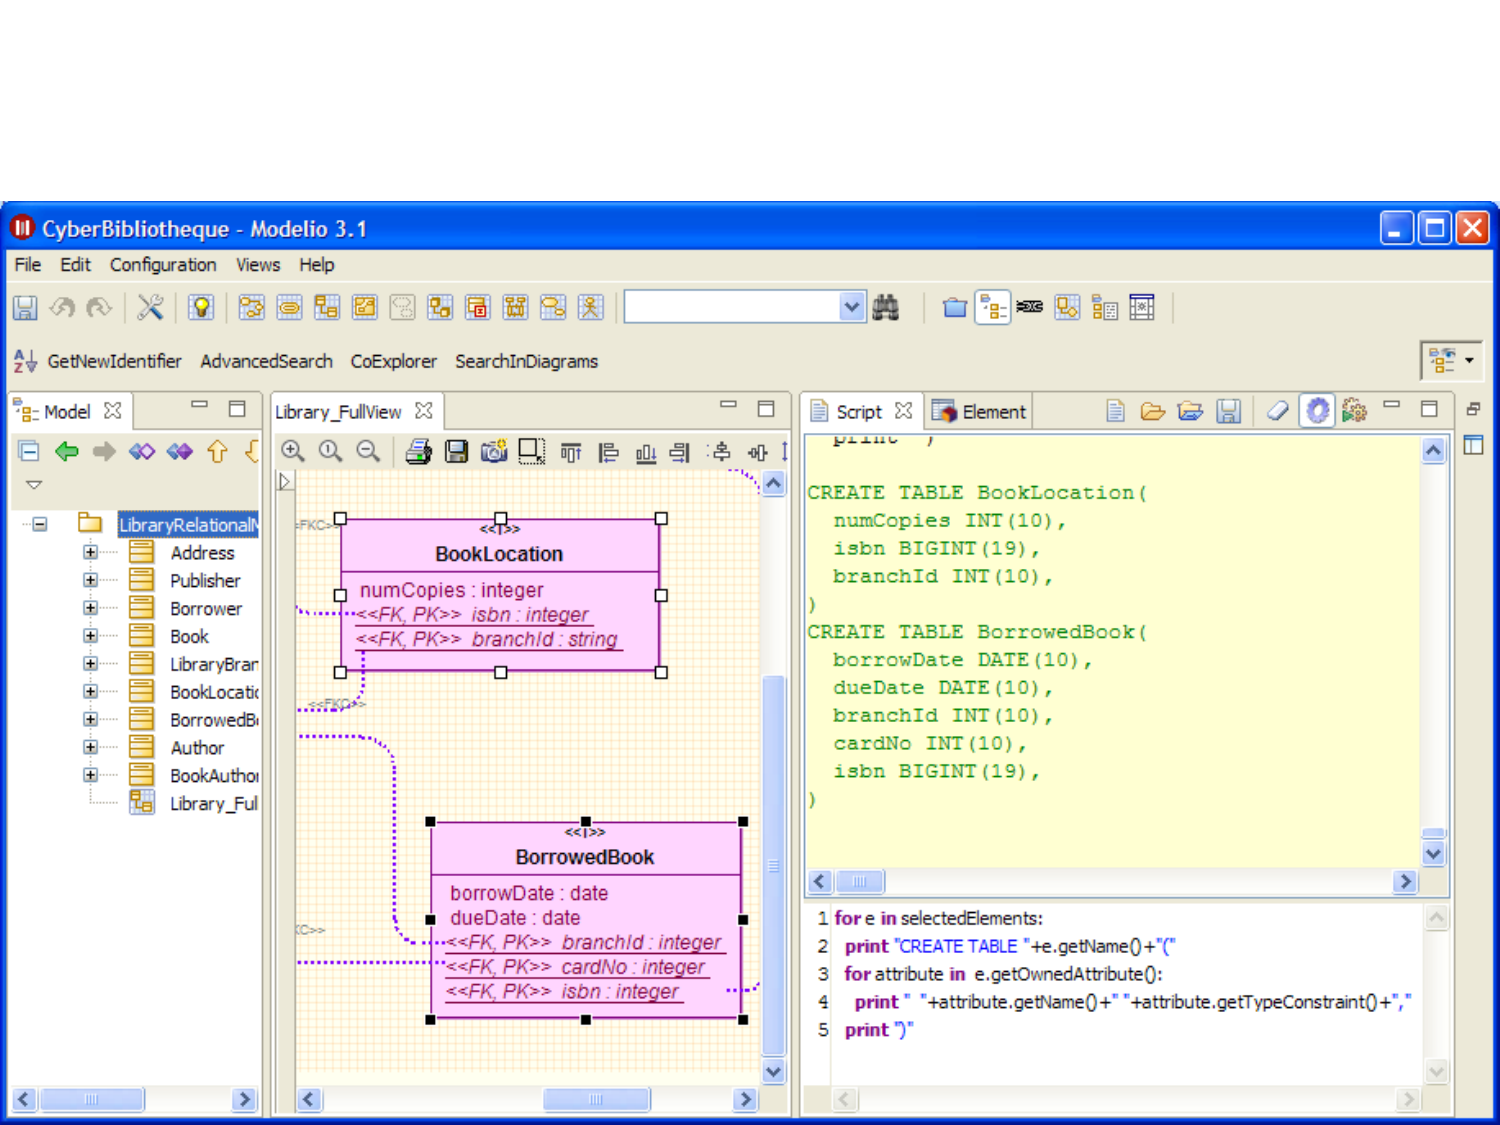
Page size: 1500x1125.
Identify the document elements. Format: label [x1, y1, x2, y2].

picture [0, 201, 1500, 1125]
